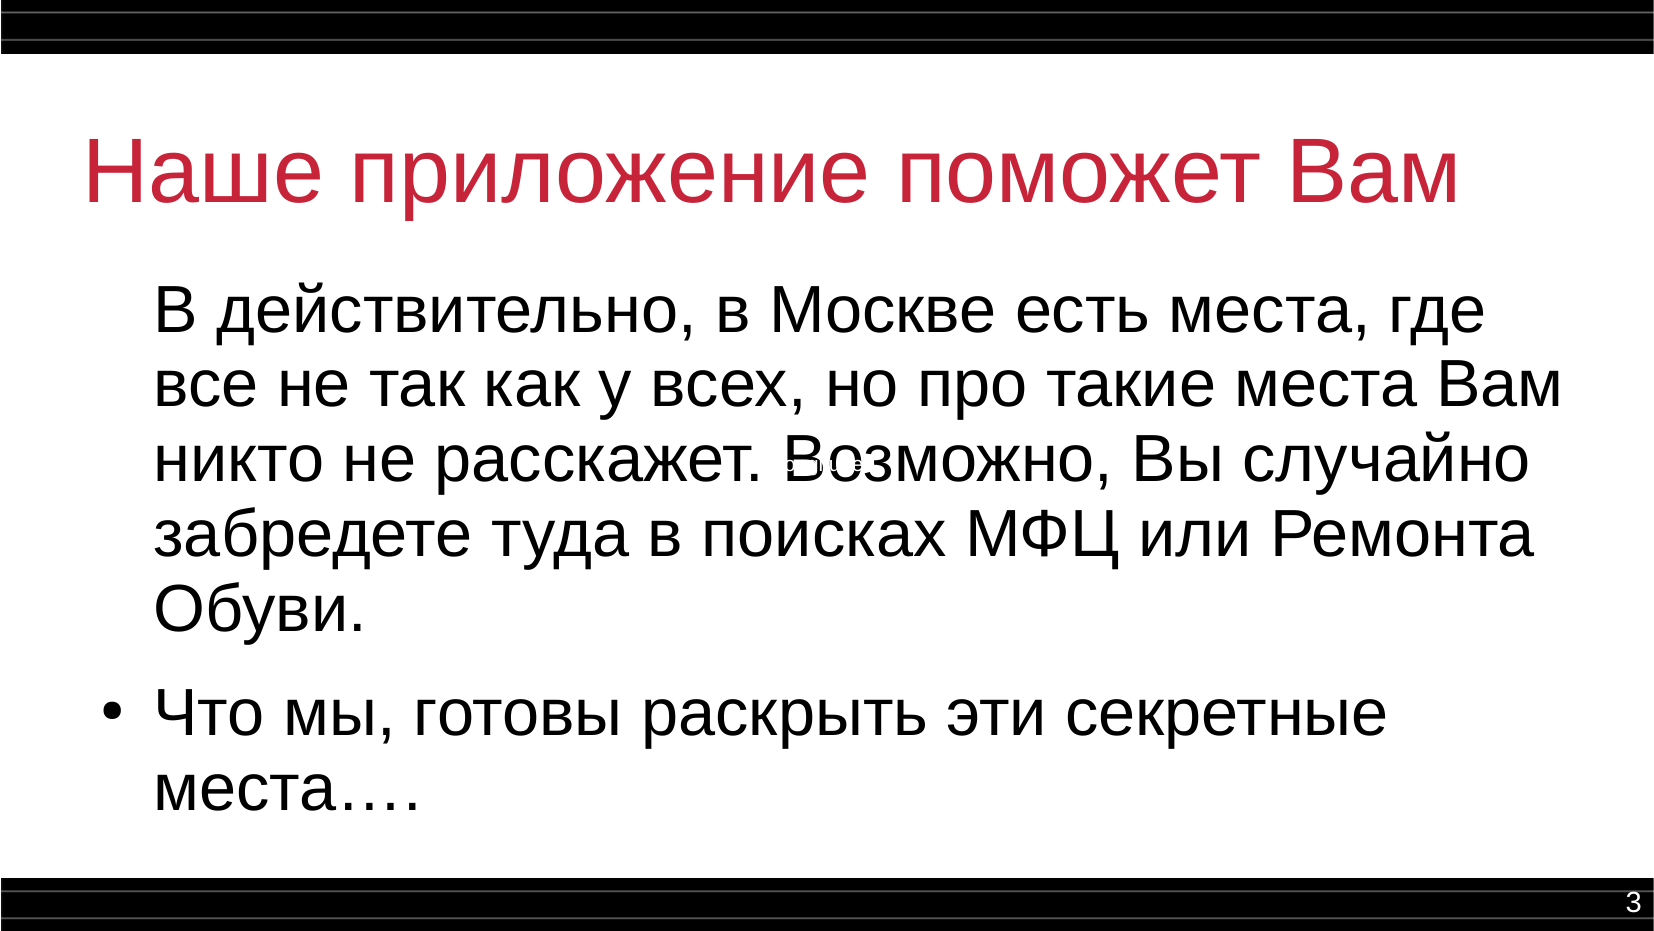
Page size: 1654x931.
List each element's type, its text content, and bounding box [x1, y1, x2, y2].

list В действительно, в Москве есть места, где все не так как у всех, но про такие места Вам никто не расскажет. Возможно, Вы случайно забредете туда в поисках МФЦ или Ремонта Обуви. Что мы, готовы раскрыть эти секретные места…. [82, 271, 1571, 851]
picture [1, 0, 1654, 54]
text_box longitude1 [764, 445, 890, 484]
picture [1, 878, 1654, 931]
title Наше приложение поможет Вам [82, 92, 1571, 249]
